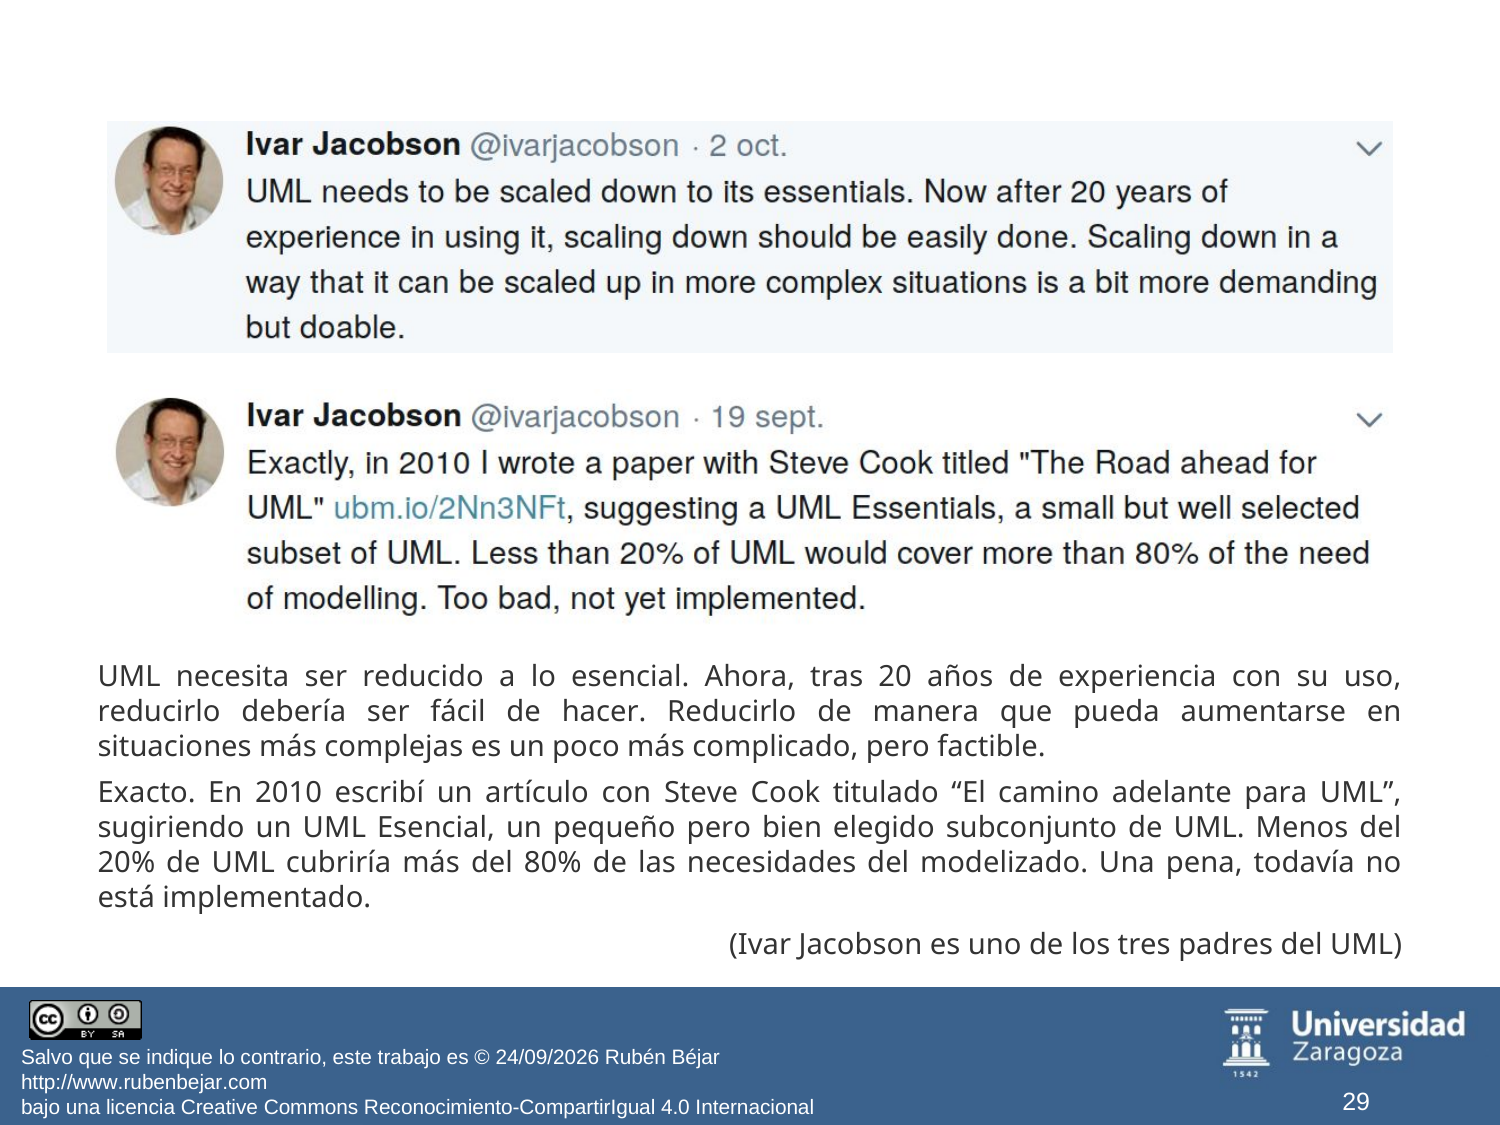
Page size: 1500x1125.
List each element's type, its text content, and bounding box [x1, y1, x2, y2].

picture [107, 121, 1393, 353]
picture [0, 987, 1500, 1125]
list UML necesita ser reducido a lo esencial. Ahora, tras 20 años de experiencia con su uso, reducirlo debería ser fácil de hacer. Reducirlo de manera que pueda aumentarse en situaciones más complejas es un poco más complicado, pero factible. Exacto. En 2010 escribí un artículo con Steve Cook titulado “El camino adelante para UML”, sugiriendo un UML Esencial, un pequeño pero bien elegido subconjunto de UML. Menos del 20% de UML cubriría más del 80% de las necesidades del modelizado. Una pena, todavía no está implementado. (Ivar Jacobson es uno de los tres padres del UML) [82, 649, 1418, 969]
picture [108, 389, 1392, 626]
